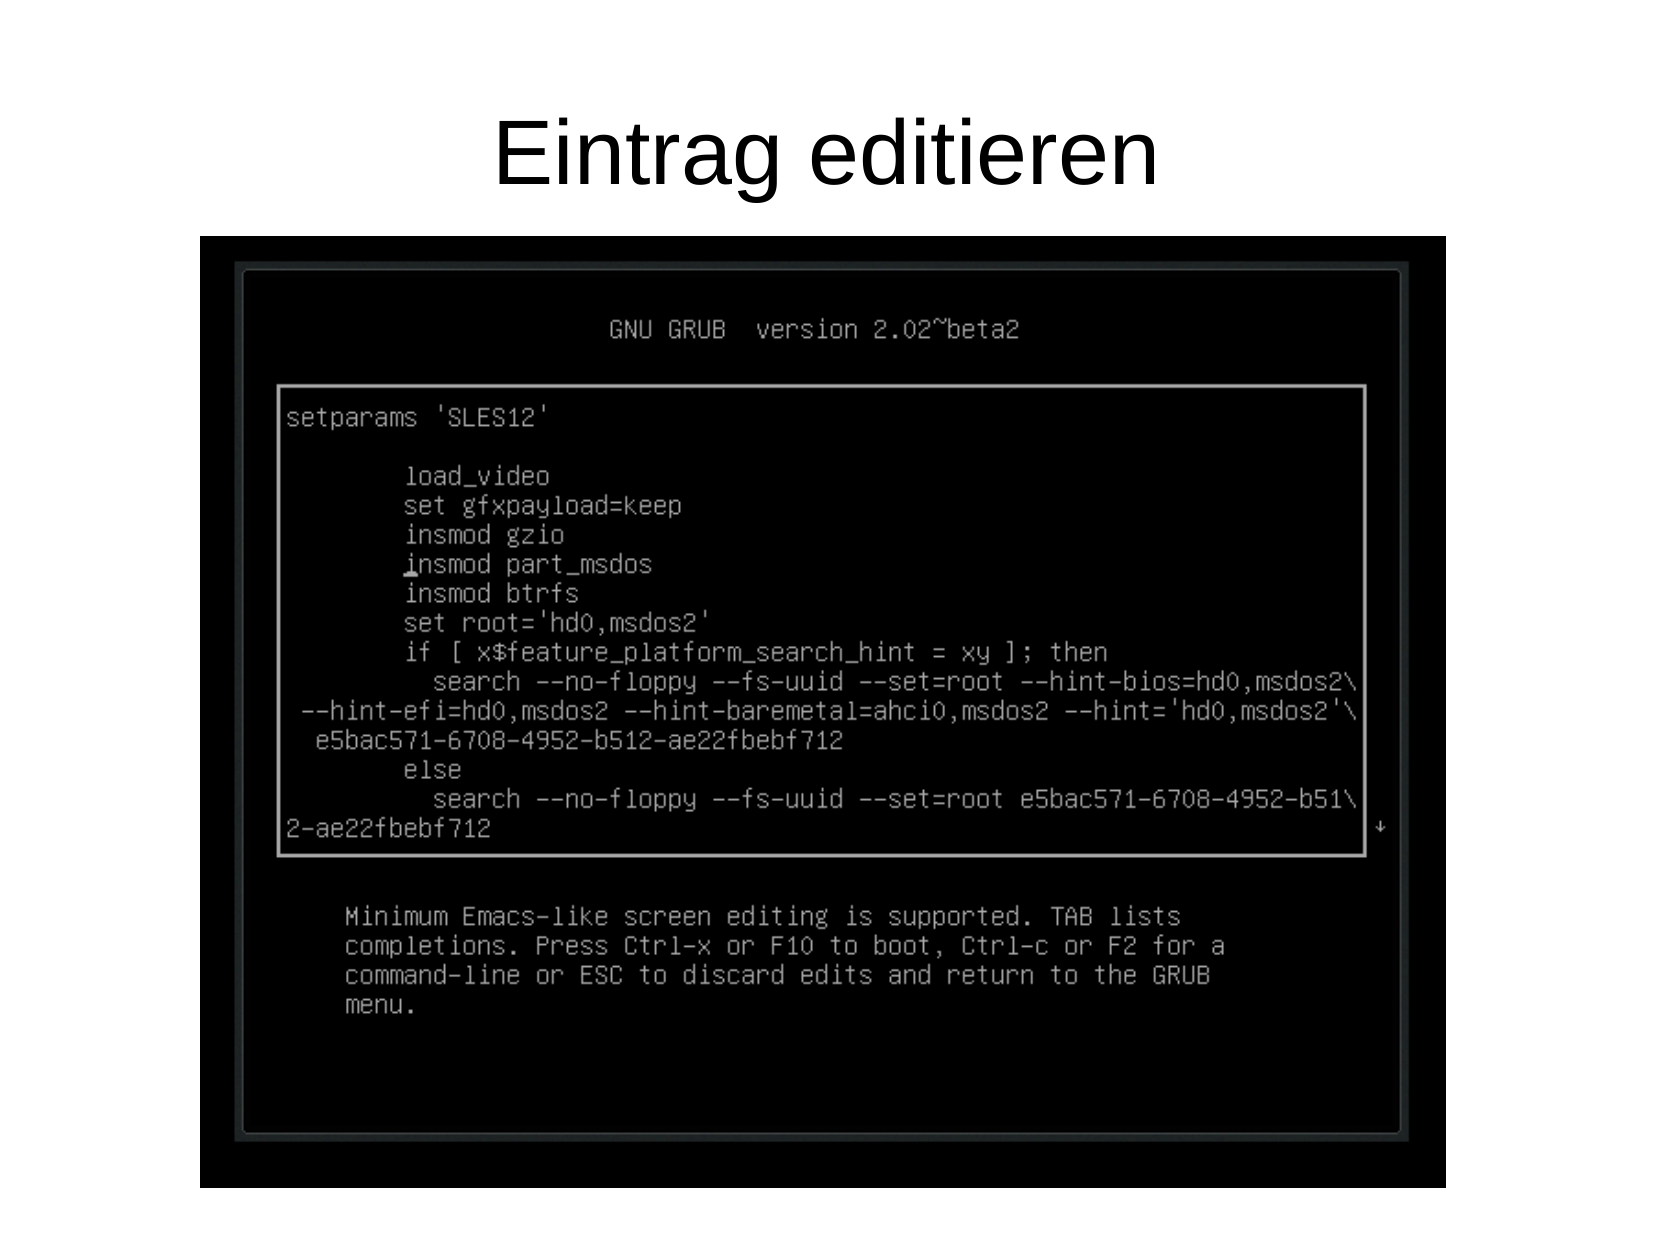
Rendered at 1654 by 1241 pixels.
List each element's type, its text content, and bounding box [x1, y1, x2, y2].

title Eintrag editieren [82, 49, 1571, 257]
picture [200, 236, 1446, 1188]
